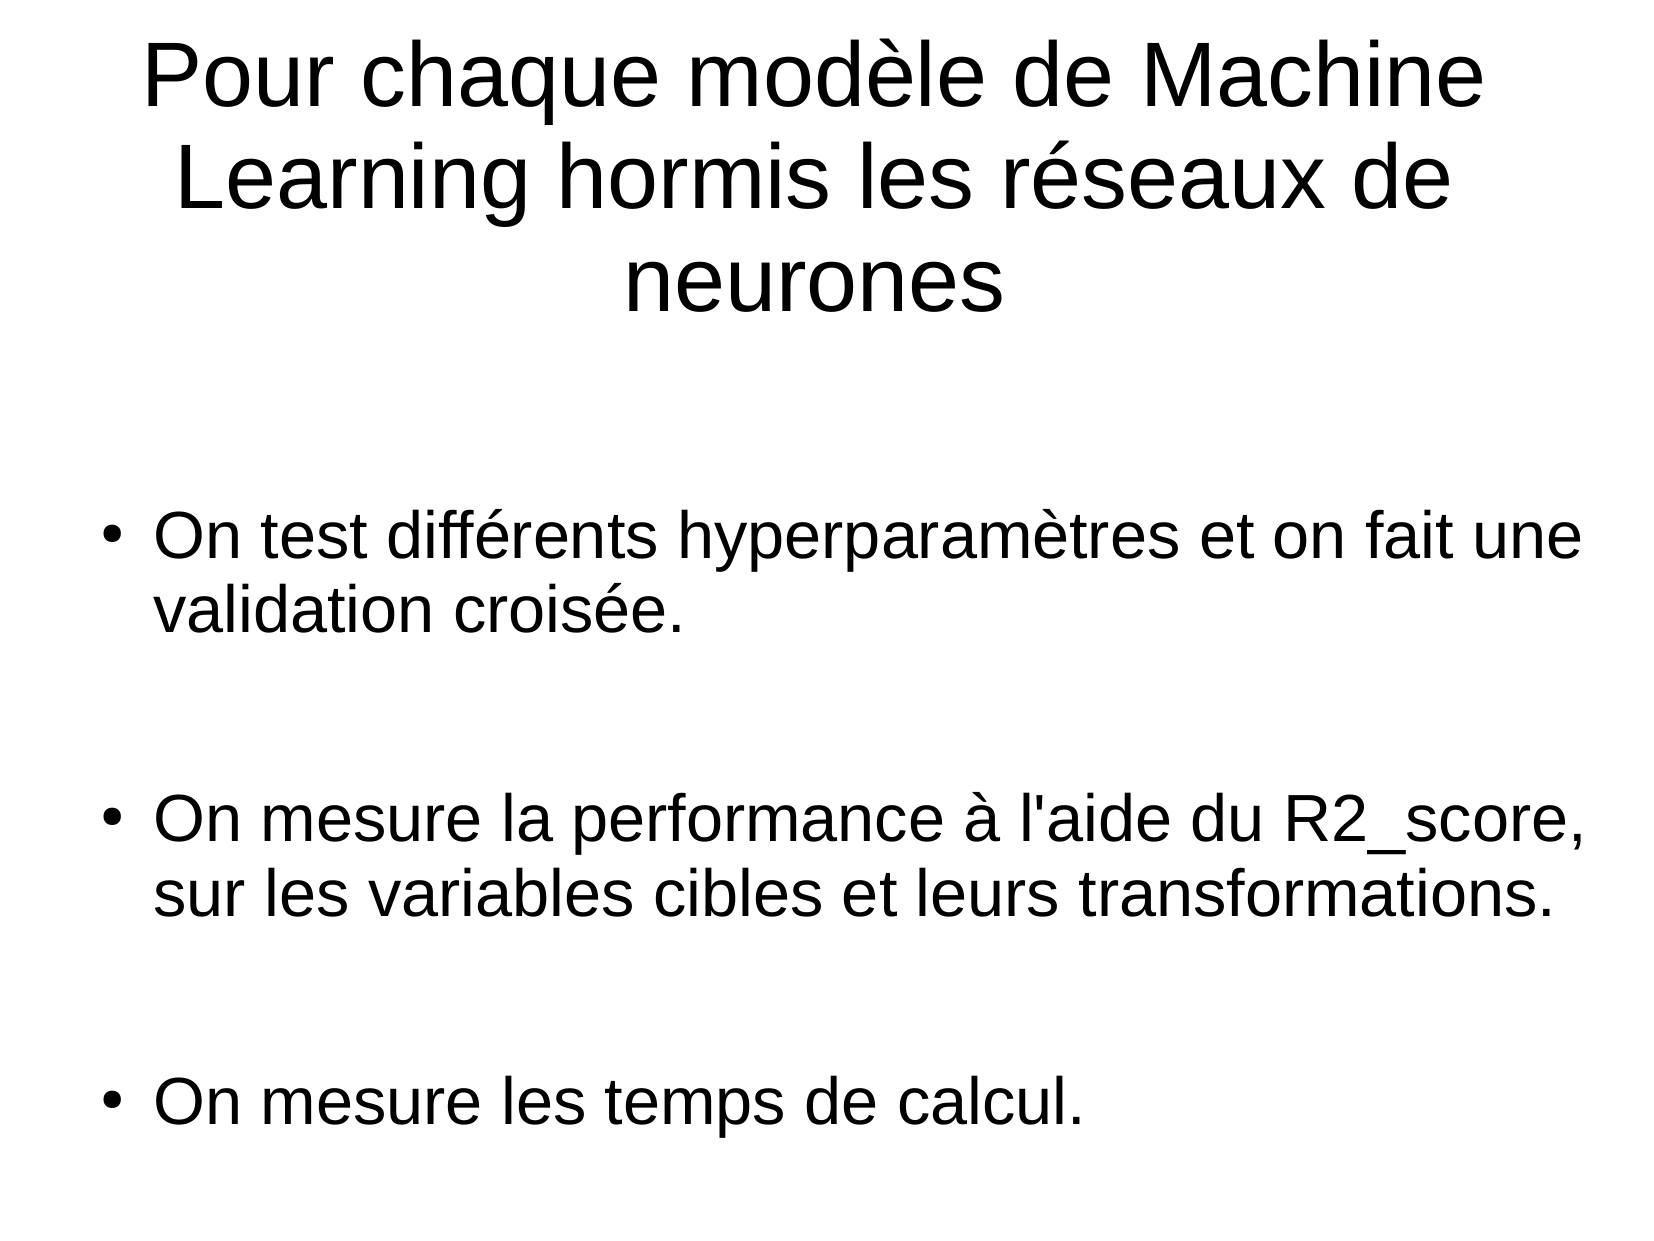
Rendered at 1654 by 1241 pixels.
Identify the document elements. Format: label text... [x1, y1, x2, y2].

list On test différents hyperparamètres et on fait une validation croisée. On mesure la performance à l'aide du R2_score, sur les variables cibles et leurs transformations. On mesure les temps de calcul. [82, 497, 1595, 1241]
title Pour chaque modèle de Machine Learning hormis les réseaux de neurones [70, 23, 1560, 331]
